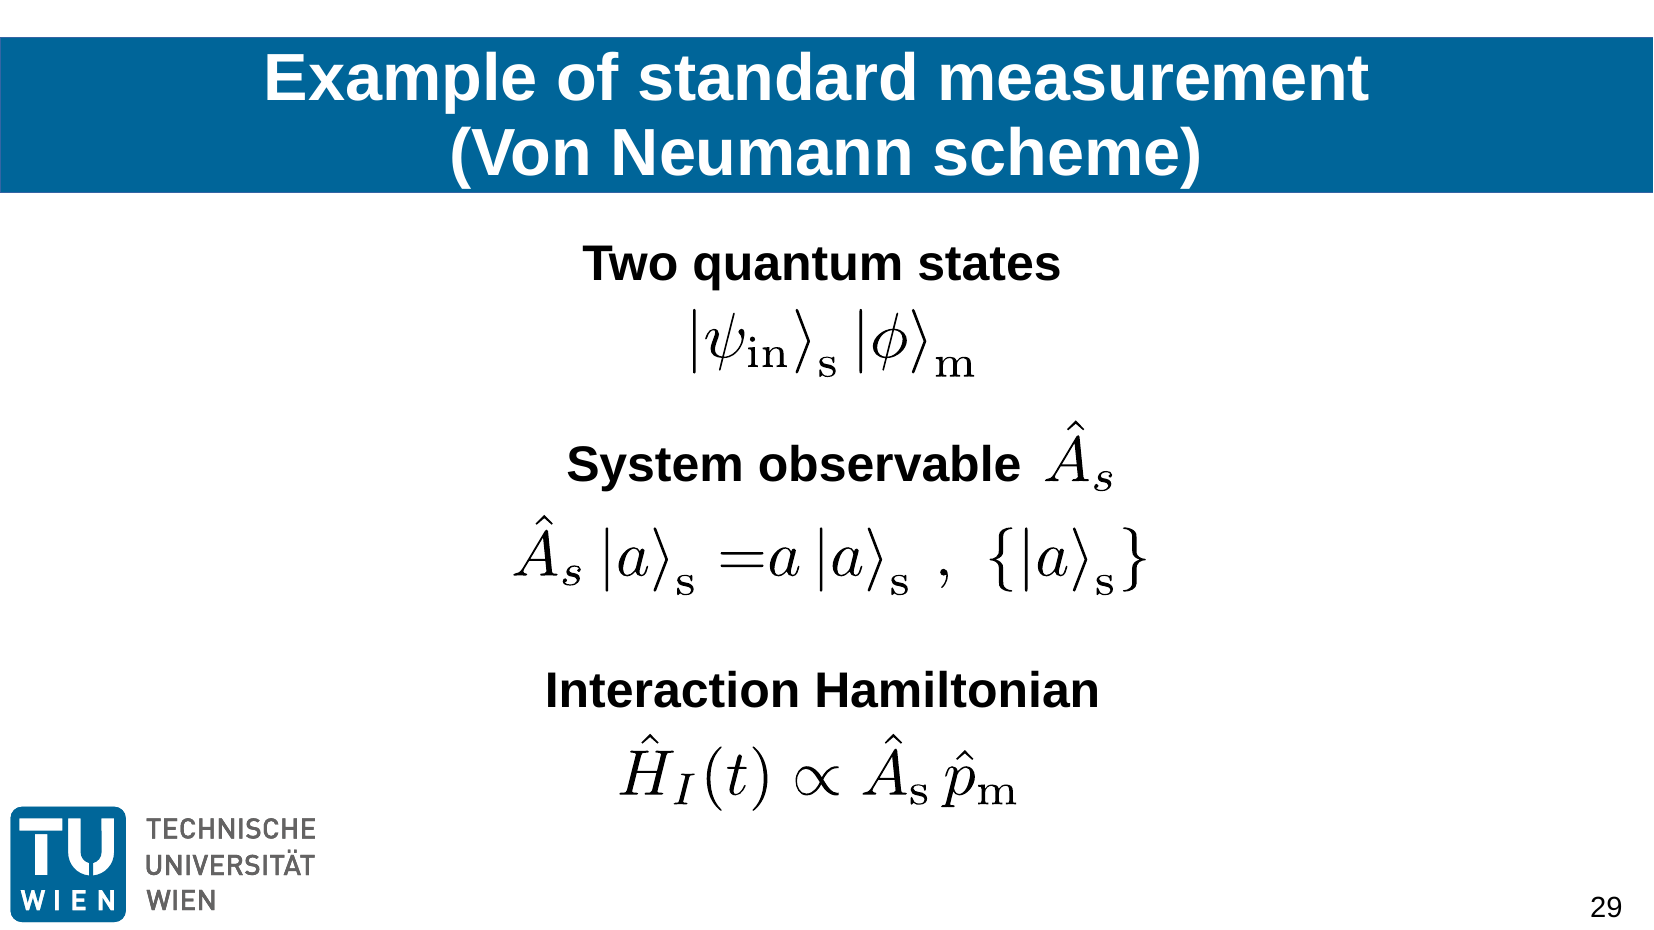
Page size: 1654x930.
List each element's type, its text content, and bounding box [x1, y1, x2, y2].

picture [497, 415, 1158, 615]
list System observable [566, 436, 1029, 510]
list Interaction Hamiltonian [544, 662, 1109, 737]
picture [609, 722, 1030, 828]
picture [671, 295, 987, 399]
list Two quantum states [582, 235, 1071, 310]
title Example of standard measurement (Von Neumann scheme) [0, 37, 1653, 193]
